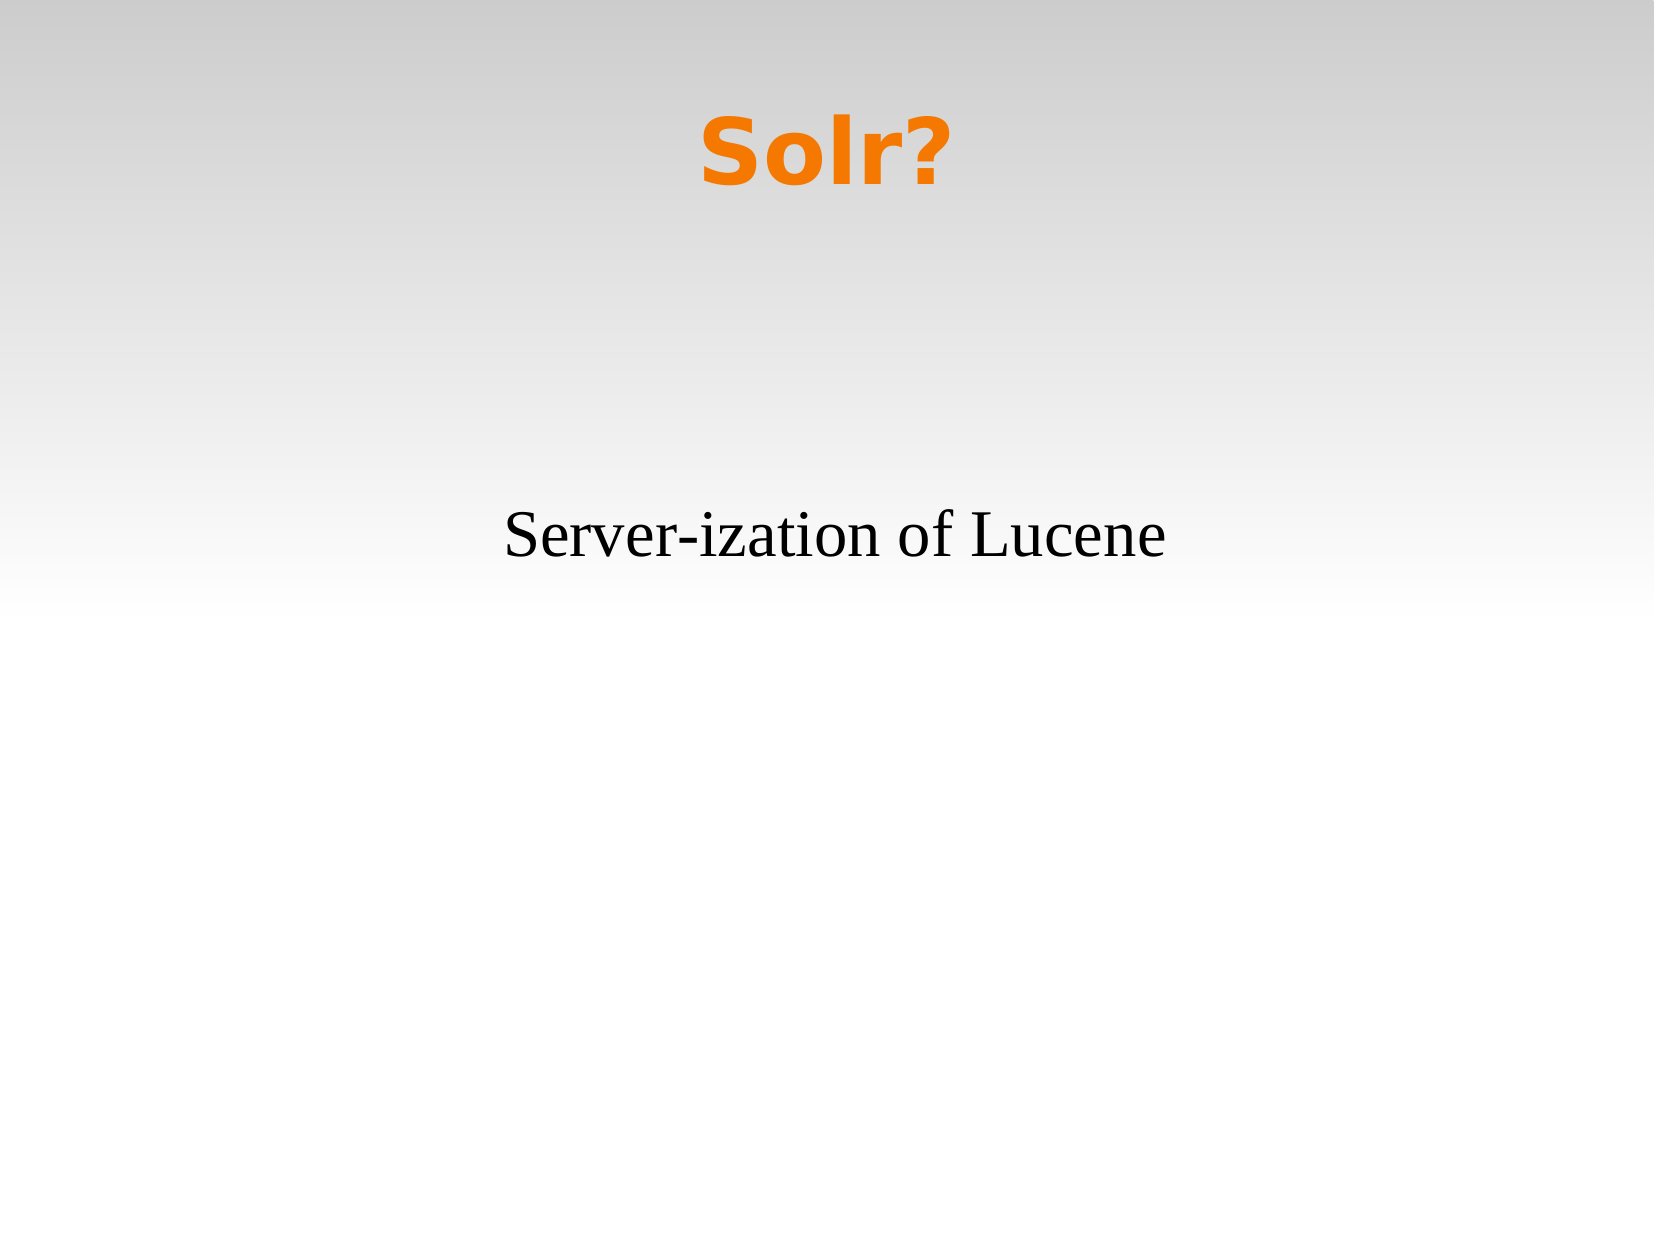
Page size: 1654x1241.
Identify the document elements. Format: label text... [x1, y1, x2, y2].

title Solr? [82, 49, 1571, 257]
list Server-ization of Lucene [82, 290, 1571, 1094]
